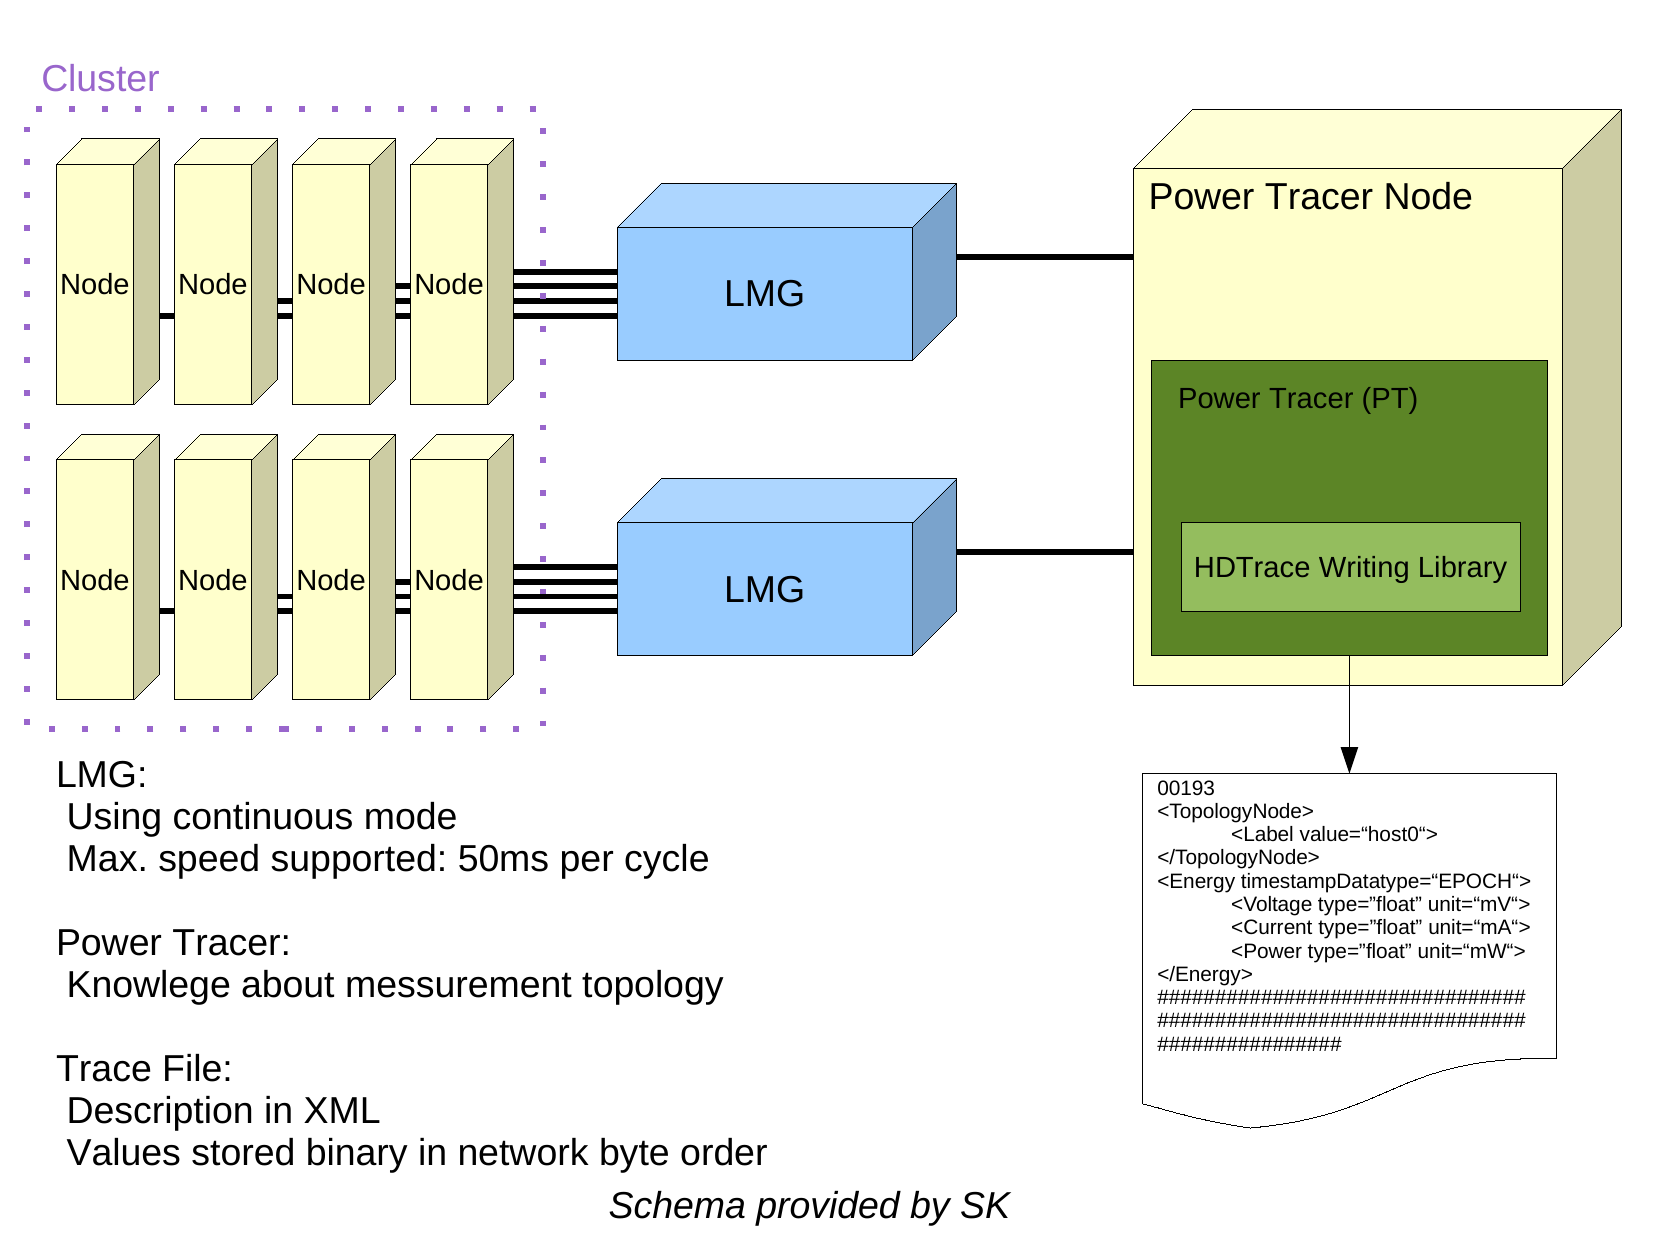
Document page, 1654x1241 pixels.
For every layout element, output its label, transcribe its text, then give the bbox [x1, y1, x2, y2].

text_box Node [174, 165, 251, 405]
text_box HDTrace Writing Library [1181, 522, 1521, 612]
text_box LMG [617, 523, 912, 656]
text_box Node [410, 165, 487, 405]
text_box Schema provided by SK [593, 1176, 1027, 1234]
text_box Node [56, 460, 133, 700]
text_box Cluster [26, 50, 234, 110]
text_box Node [410, 460, 487, 700]
text_box [1133, 109, 1622, 686]
text_box Node [56, 165, 133, 405]
text_box 00193 <TopologyNode> <Label value=“host0“> </TopologyNode> <Energy timestampDatatype=“EPOCH“> <Voltage type=”float” unit=“mV“> <Current type=”float” unit=“mA“> <Power type=”float” unit=“mW“> </Energy> ################################ ################################ ################ [1142, 773, 1557, 1129]
text_box Node [292, 460, 369, 700]
text_box LMG [617, 228, 912, 361]
text_box Node [292, 165, 369, 405]
text_box LMG: Using continuous mode Max. speed supported: 50ms per cycle Power Tracer: Knowlege about messurement topology Trace File: Description in XML Values stored binary in network byte order [41, 746, 1034, 1182]
text_box Power Tracer Node [1133, 168, 1503, 228]
text_box Node [174, 460, 251, 700]
text_box Power Tracer (PT) [1163, 375, 1434, 423]
